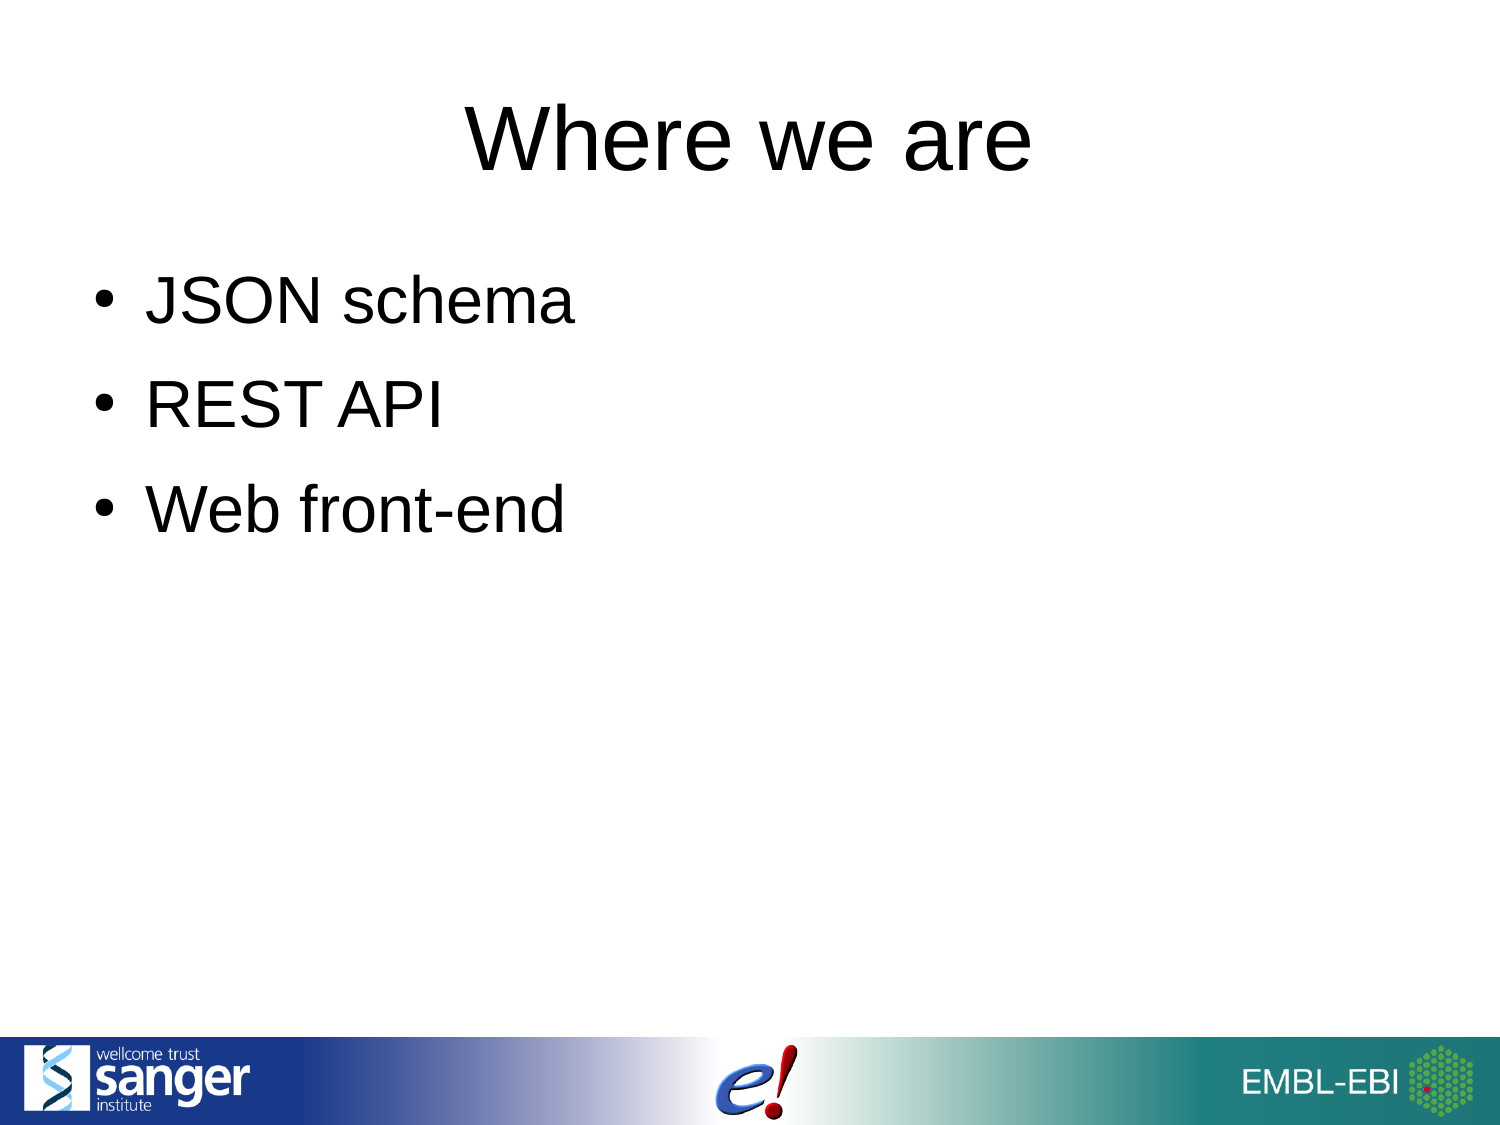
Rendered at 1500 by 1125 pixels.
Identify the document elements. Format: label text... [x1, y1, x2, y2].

title Where we are [75, 44, 1425, 233]
list JSON schema REST API Web front-end [75, 263, 1395, 916]
picture [0, 1037, 1500, 1125]
